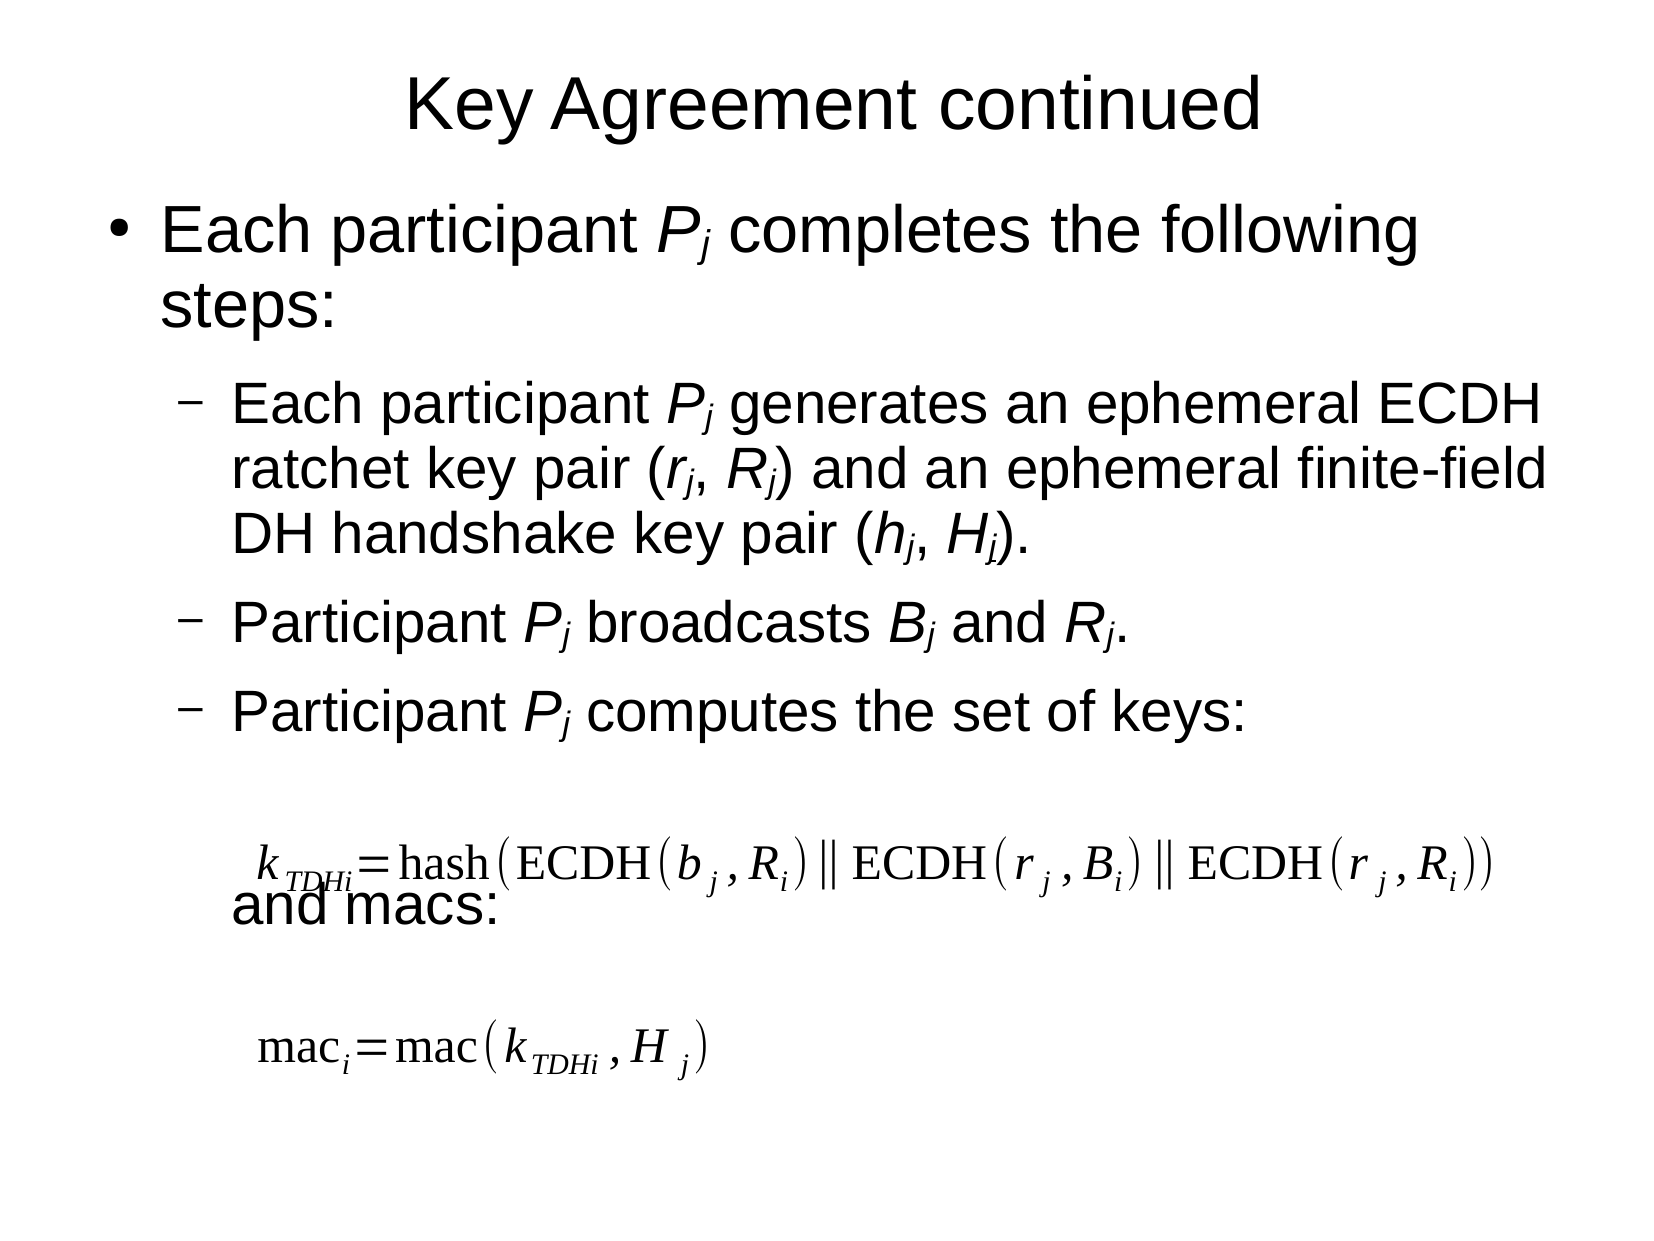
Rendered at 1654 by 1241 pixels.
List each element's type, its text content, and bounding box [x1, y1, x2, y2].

chart [248, 833, 1502, 898]
chart [249, 1016, 716, 1081]
title Key Agreement continued [90, 0, 1579, 208]
list Each participant Pj completes the following steps: Each participant Pj generates an ephemeral ECDH ratchet key pair (rj, Rj) and an ephemeral finite-field DH handshake key pair (hj, Hj). Participant Pj broadcasts Bj and Rj. Participant Pj computes the set of keys: and macs: [89, 192, 1578, 1187]
